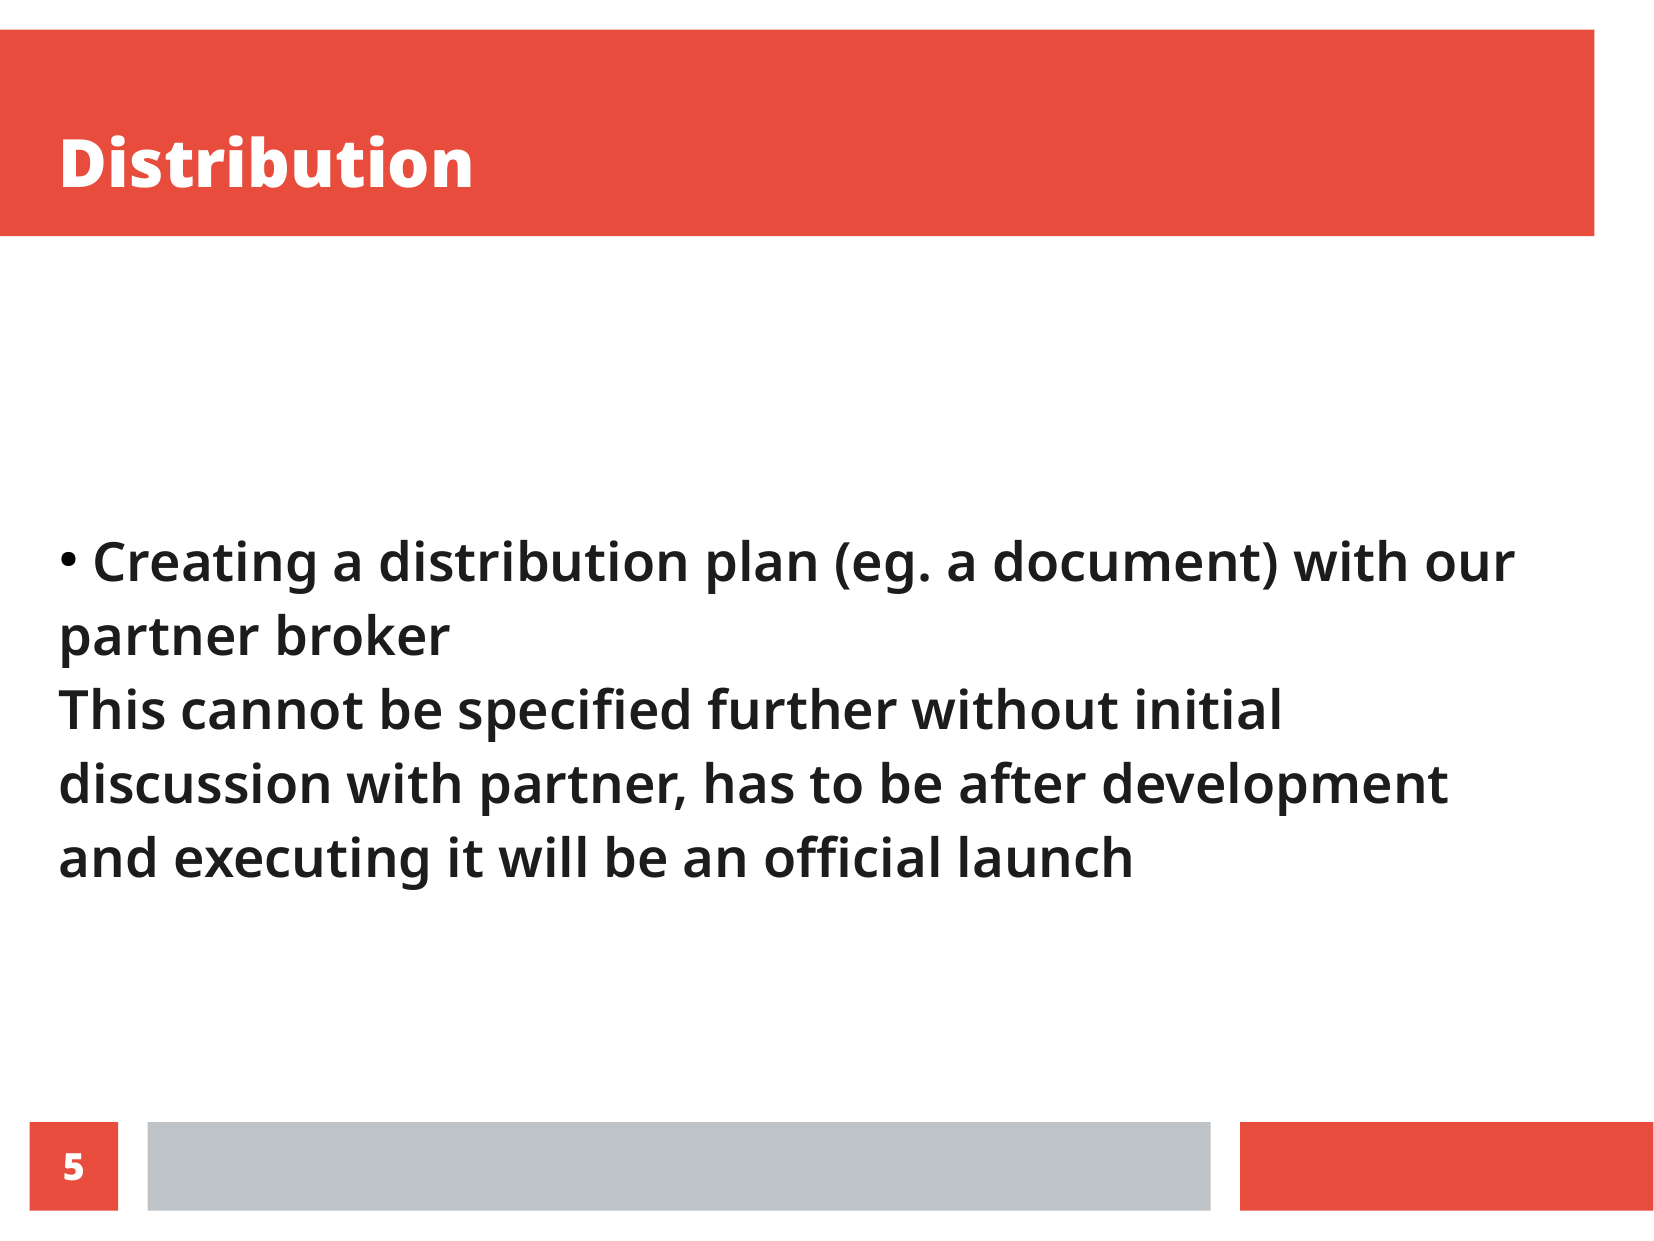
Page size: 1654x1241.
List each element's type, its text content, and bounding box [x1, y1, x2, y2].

title Distribution [59, 59, 1595, 207]
list Creating a distribution plan (eg. a document) with our partner broker This cannot be specified further without initial discussion with partner, has to be after development and executing it will be an official launch [59, 324, 1565, 1093]
